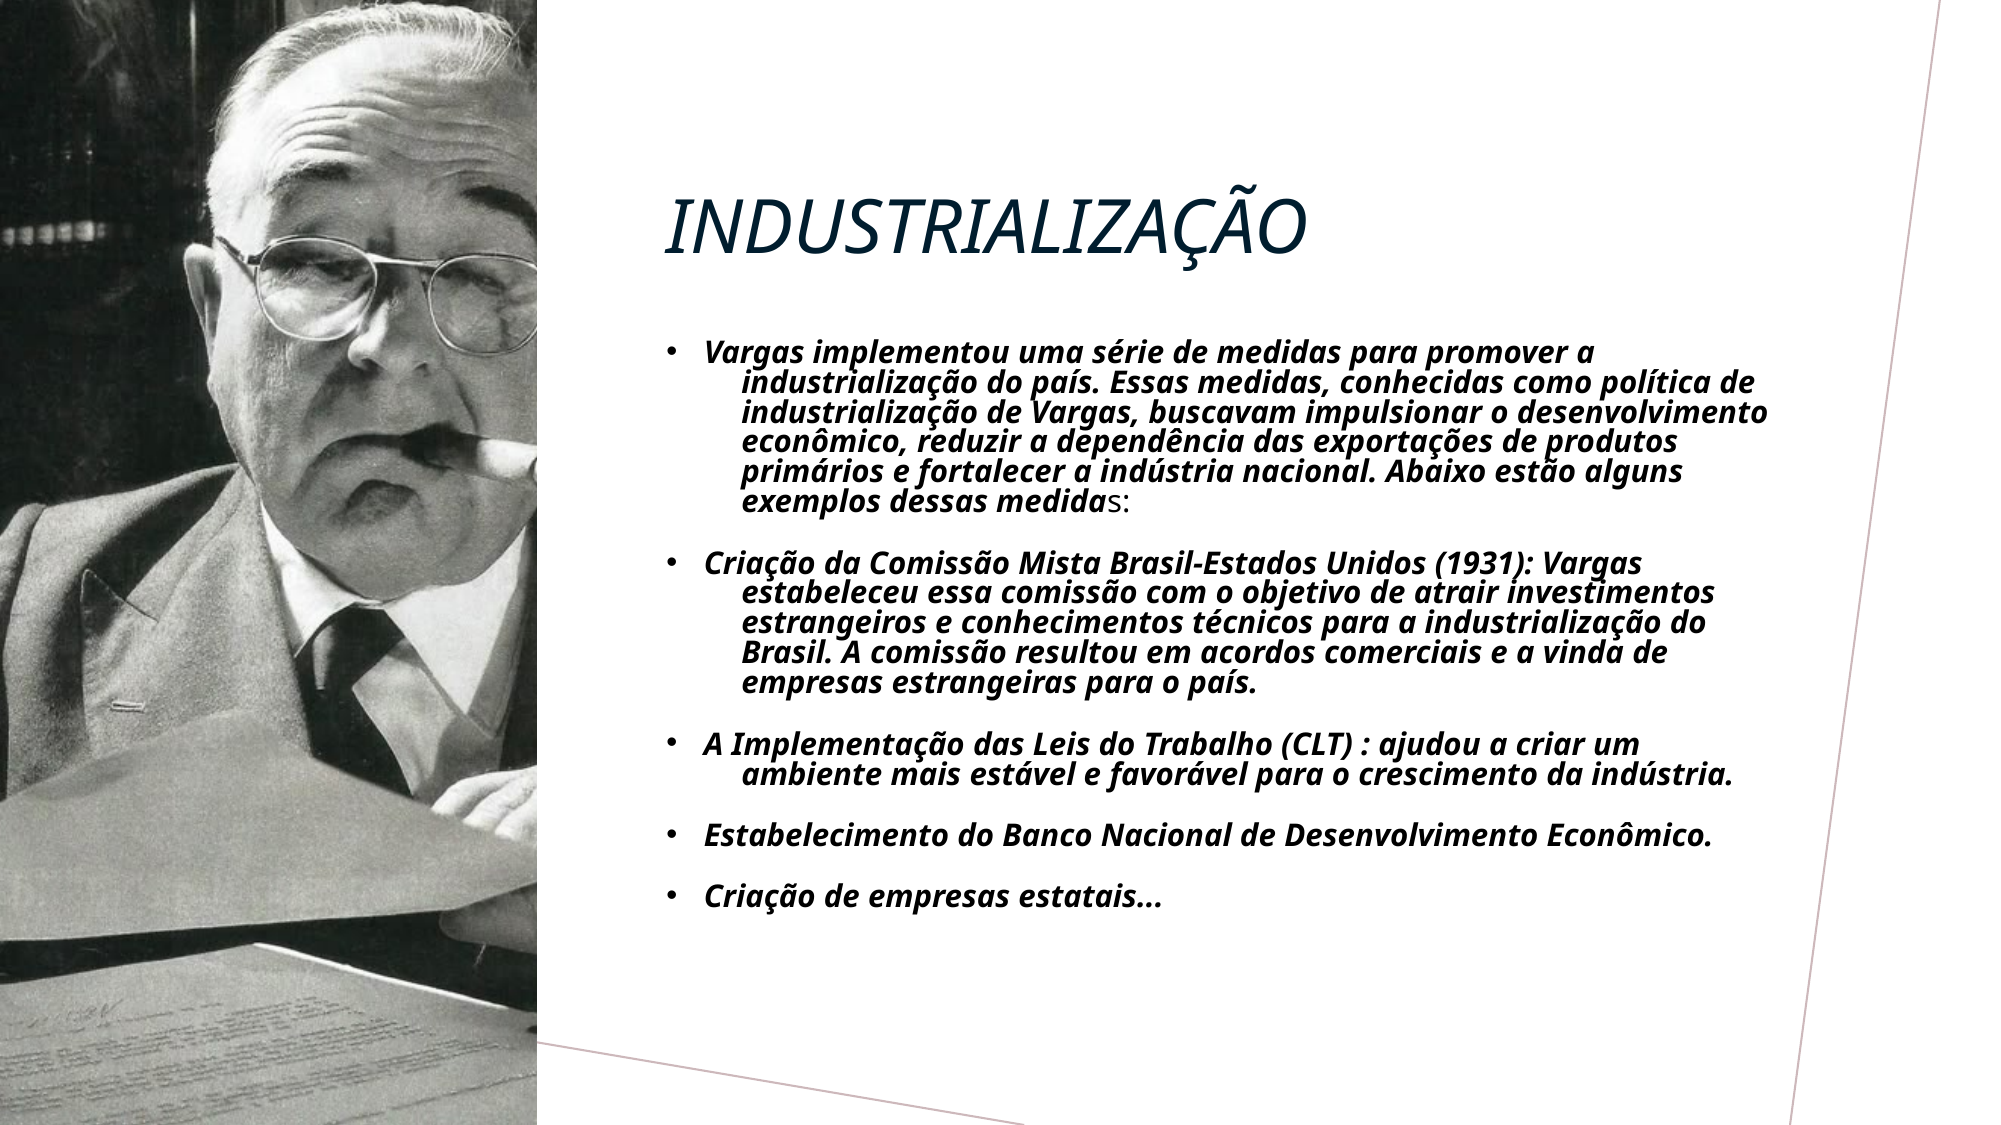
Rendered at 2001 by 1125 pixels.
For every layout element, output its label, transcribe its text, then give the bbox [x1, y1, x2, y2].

picture [0, 0, 537, 1125]
list Vargas implementou uma série de medidas para promover a industrialização do país. Essas medidas, conhecidas como política de industrialização de Vargas, buscavam impulsionar o desenvolvimento econômico, reduzir a dependência das exportações de produtos primários e fortalecer a indústria nacional. Abaixo estão alguns exemplos dessas medidas: Criação da Comissão Mista Brasil-Estados Unidos (1931): Vargas estabeleceu essa comissão com o objetivo de atrair investimentos estrangeiros e conhecimentos técnicos para a industrialização do Brasil. A comissão resultou em acordos comerciais e a vinda de empresas estrangeiras para o país. A Implementação das Leis do Trabalho (CLT) : ajudou a criar um ambiente mais estável e favorável para o crescimento da indústria. Estabelecimento do Banco Nacional de Desenvolvimento Econômico. Criação de empresas estatais... [651, 331, 1791, 1037]
title INDUSTRIALIZAÇÃO [651, 30, 1789, 278]
